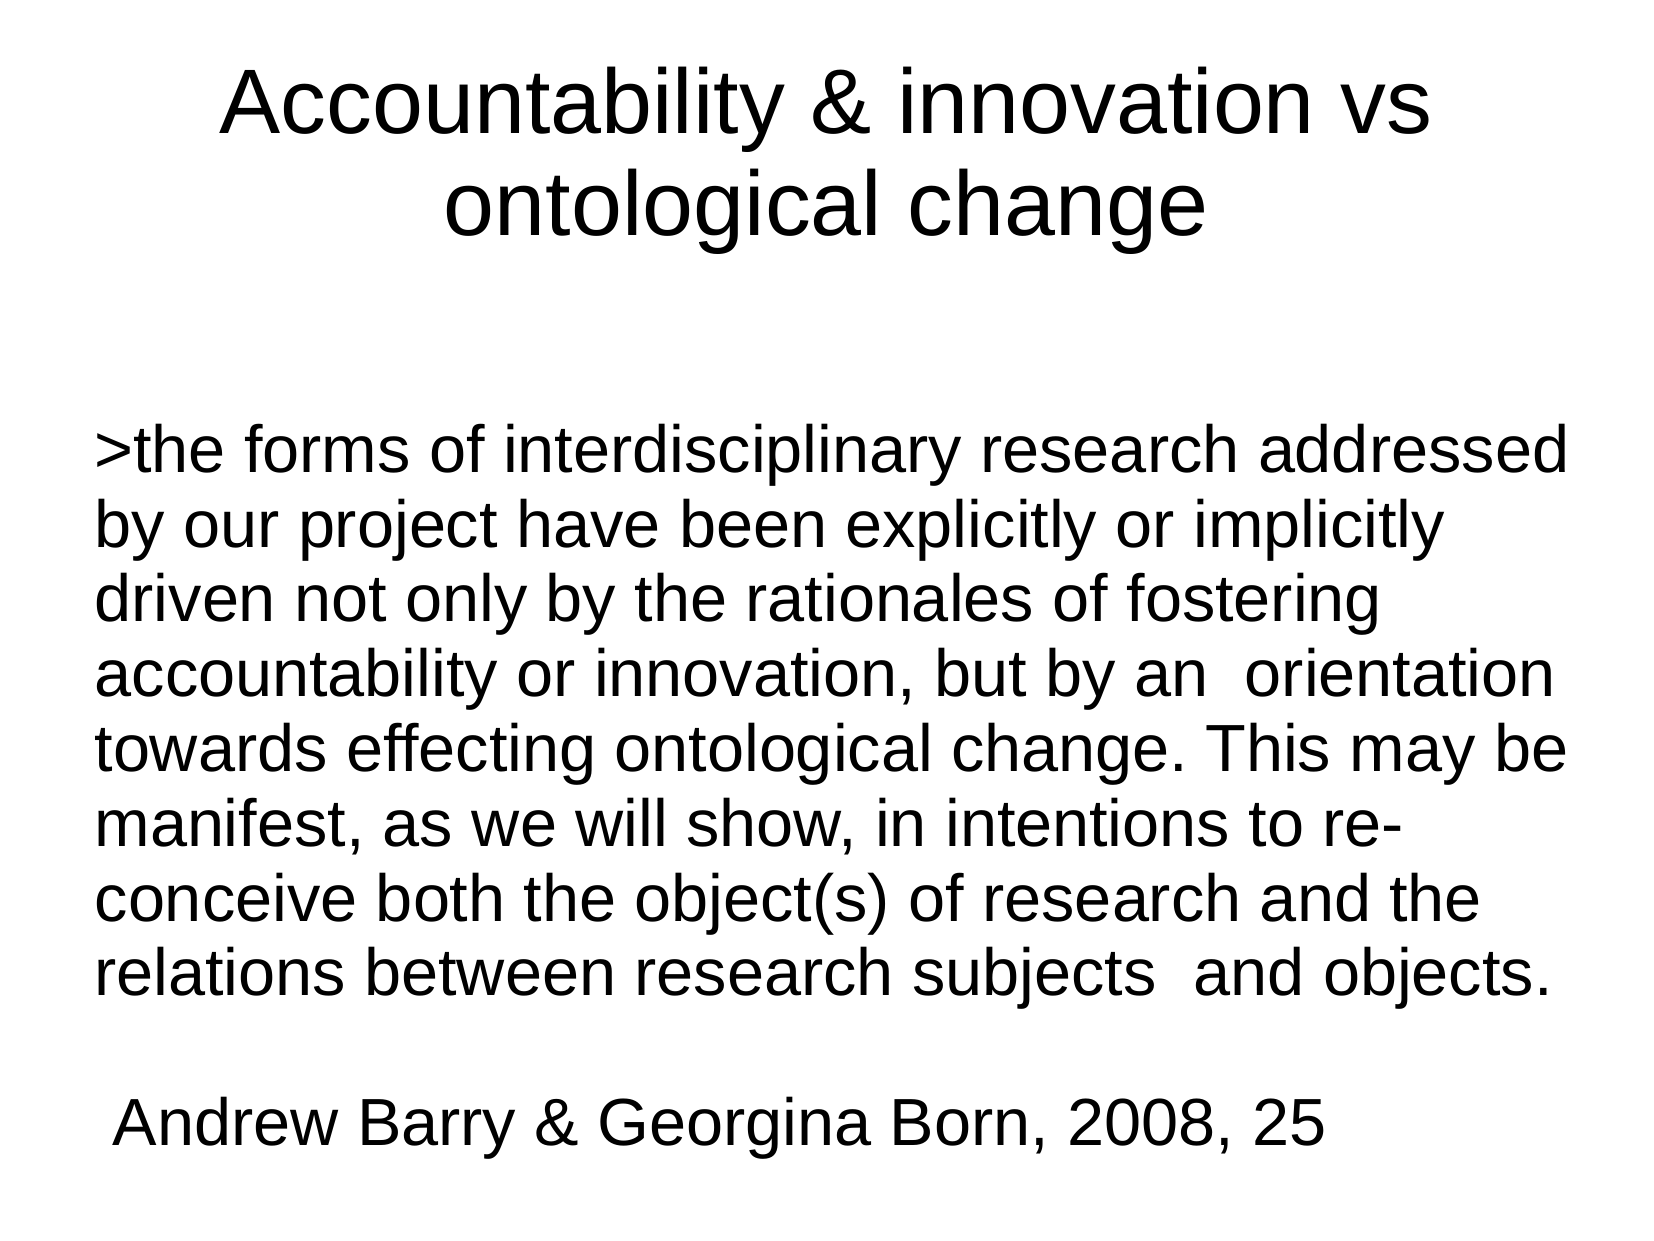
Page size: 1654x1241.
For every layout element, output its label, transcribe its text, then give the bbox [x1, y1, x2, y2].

title Accountability & innovation vs ontological change [82, 49, 1571, 257]
subtitle >the forms of interdisciplinary research addressed by our project have been explicitly or implicitly driven not only by the rationales of fostering accountability or innovation, but by an orientation towards effecting ontological change. This may be manifest, as we will show, in intentions to re-conceive both the object(s) of research and the relations between research subjects and objects. Andrew Barry & Georgina Born, 2008, 25 [94, 411, 1583, 1241]
